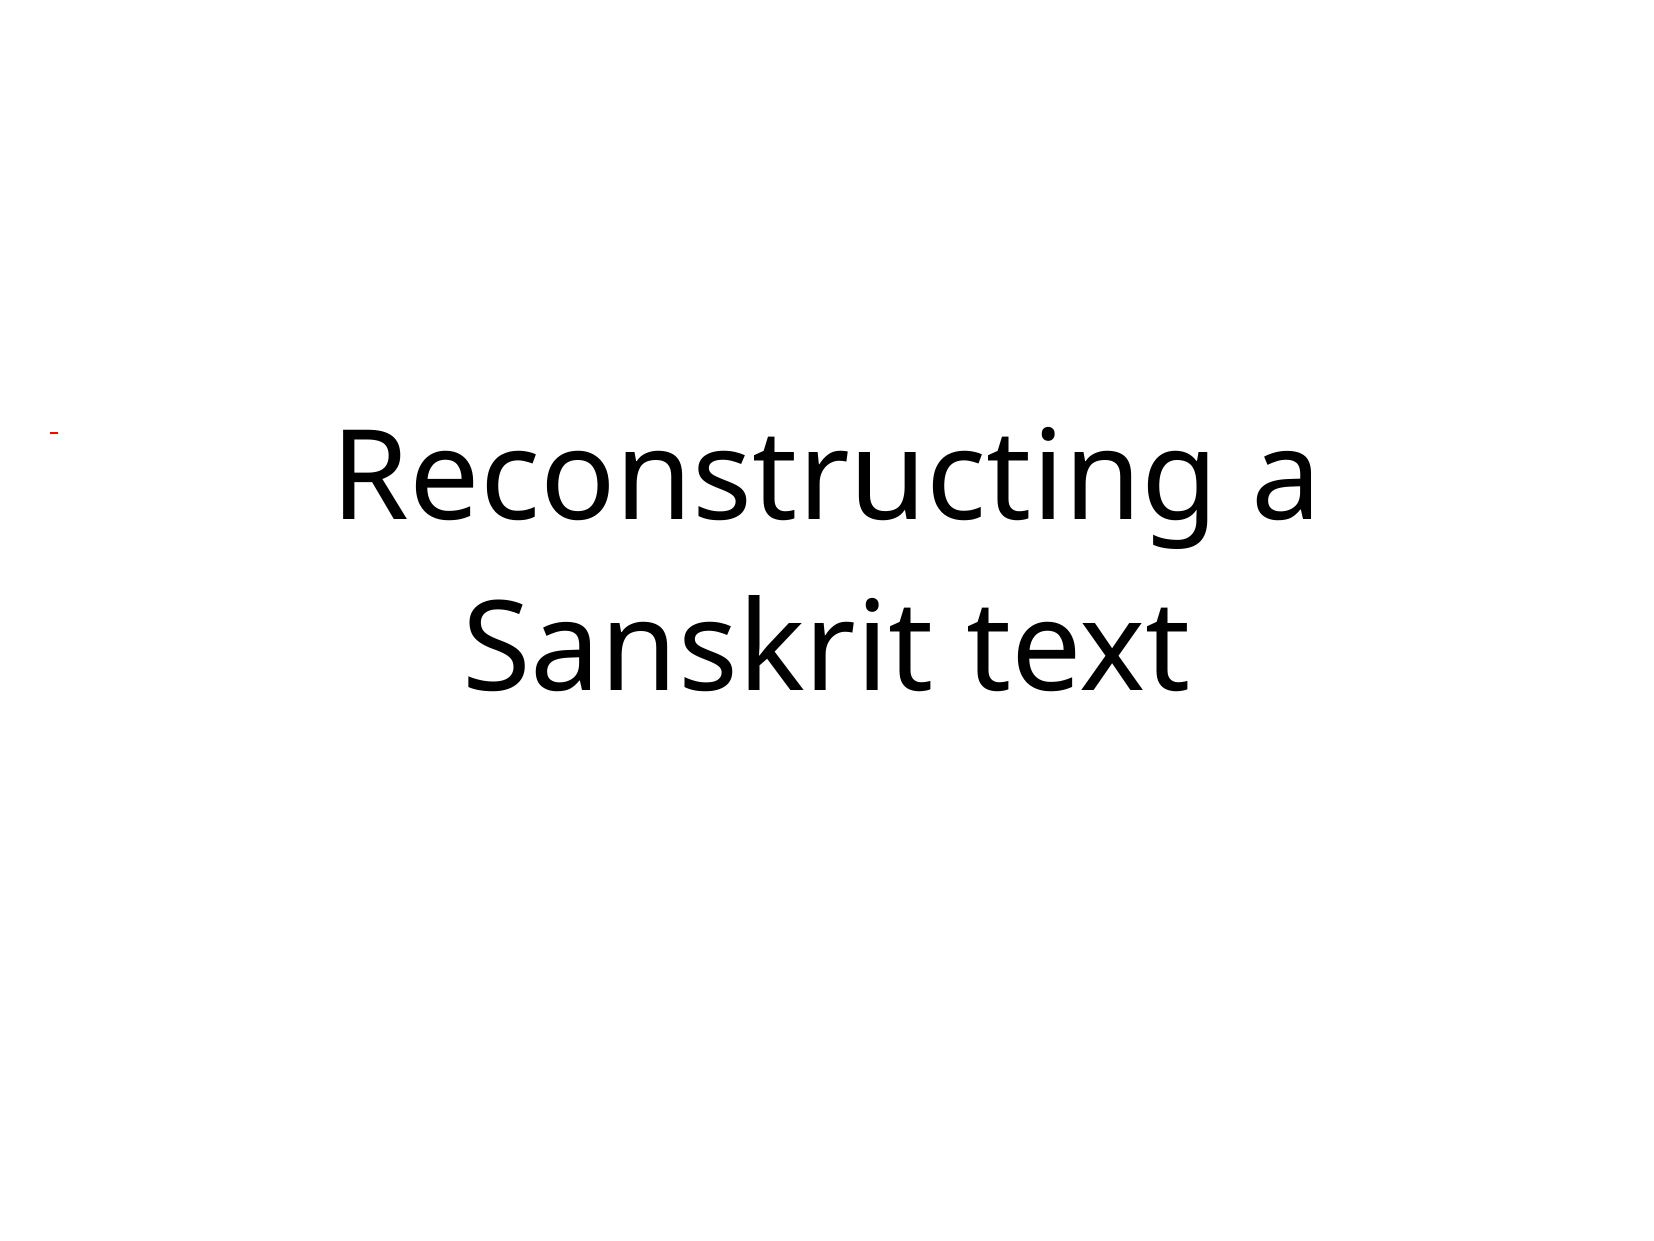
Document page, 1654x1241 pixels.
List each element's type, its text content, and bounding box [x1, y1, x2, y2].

text_box Reconstructing a Sanskrit text [82, 272, 1571, 965]
